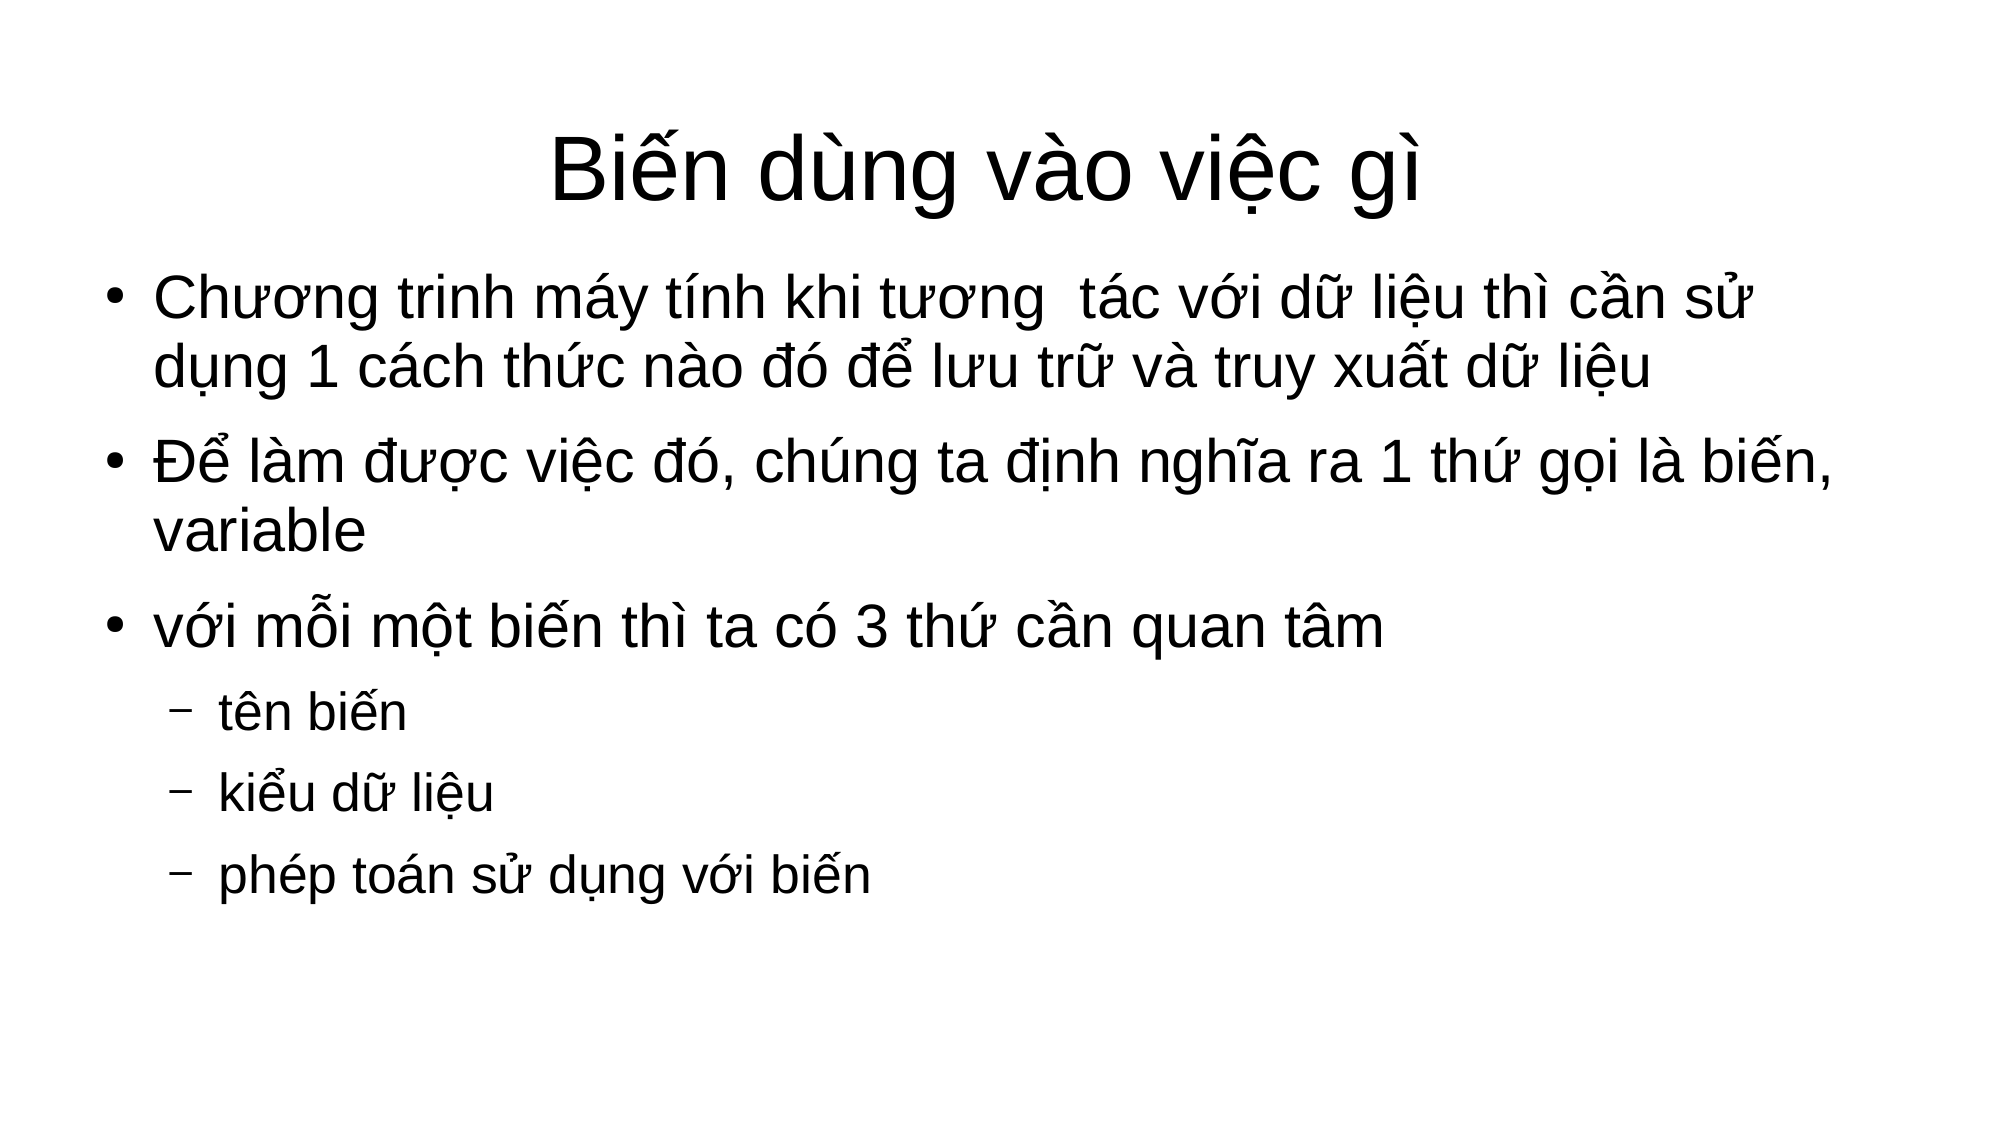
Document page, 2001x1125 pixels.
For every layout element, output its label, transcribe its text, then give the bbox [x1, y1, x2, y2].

title Biến dùng vào việc gì [137, 74, 1863, 263]
list Chương trinh máy tính khi tương tác với dữ liệu thì cần sử dụng 1 cách thức nào đó để lưu trữ và truy xuất dữ liệu Để làm được việc đó, chúng ta định nghĩa ra 1 thứ gọi là biến, variable với mỗi một biến thì ta có 3 thứ cần quan tâm tên biến kiểu dữ liệu phép toán sử dụng với biến [88, 263, 1889, 916]
